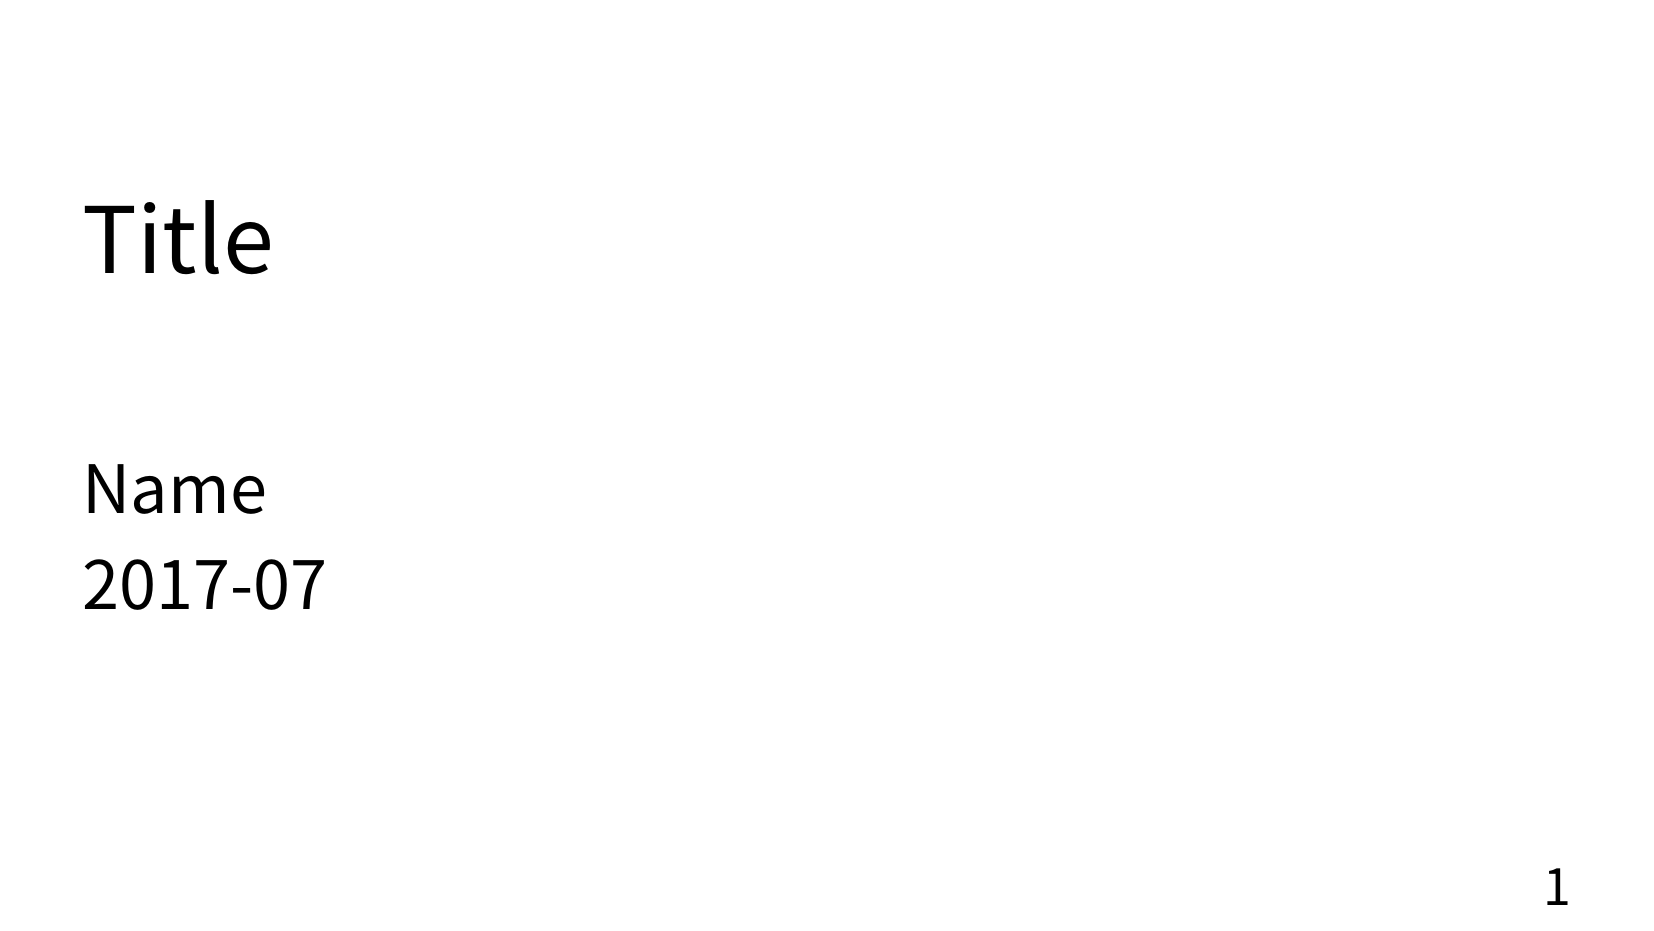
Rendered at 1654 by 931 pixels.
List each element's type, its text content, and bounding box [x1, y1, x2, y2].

subtitle Name 2017-07 [82, 339, 1571, 758]
title Title [82, 166, 1571, 323]
